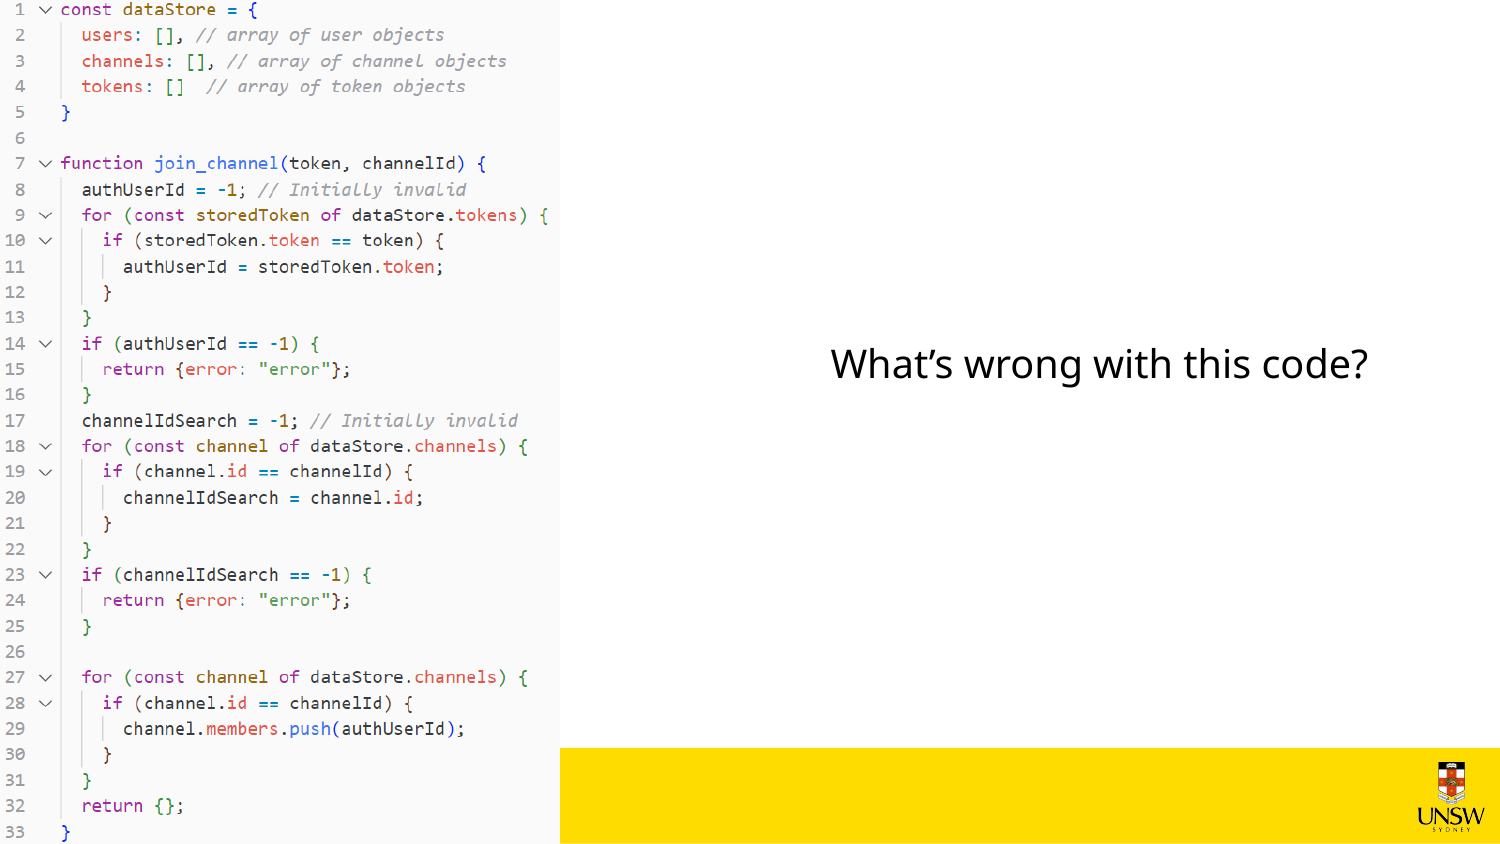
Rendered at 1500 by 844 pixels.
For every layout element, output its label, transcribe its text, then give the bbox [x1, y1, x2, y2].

text_box What’s wrong with this code? [729, 323, 1471, 449]
picture [1418, 762, 1485, 832]
picture [0, 0, 560, 844]
